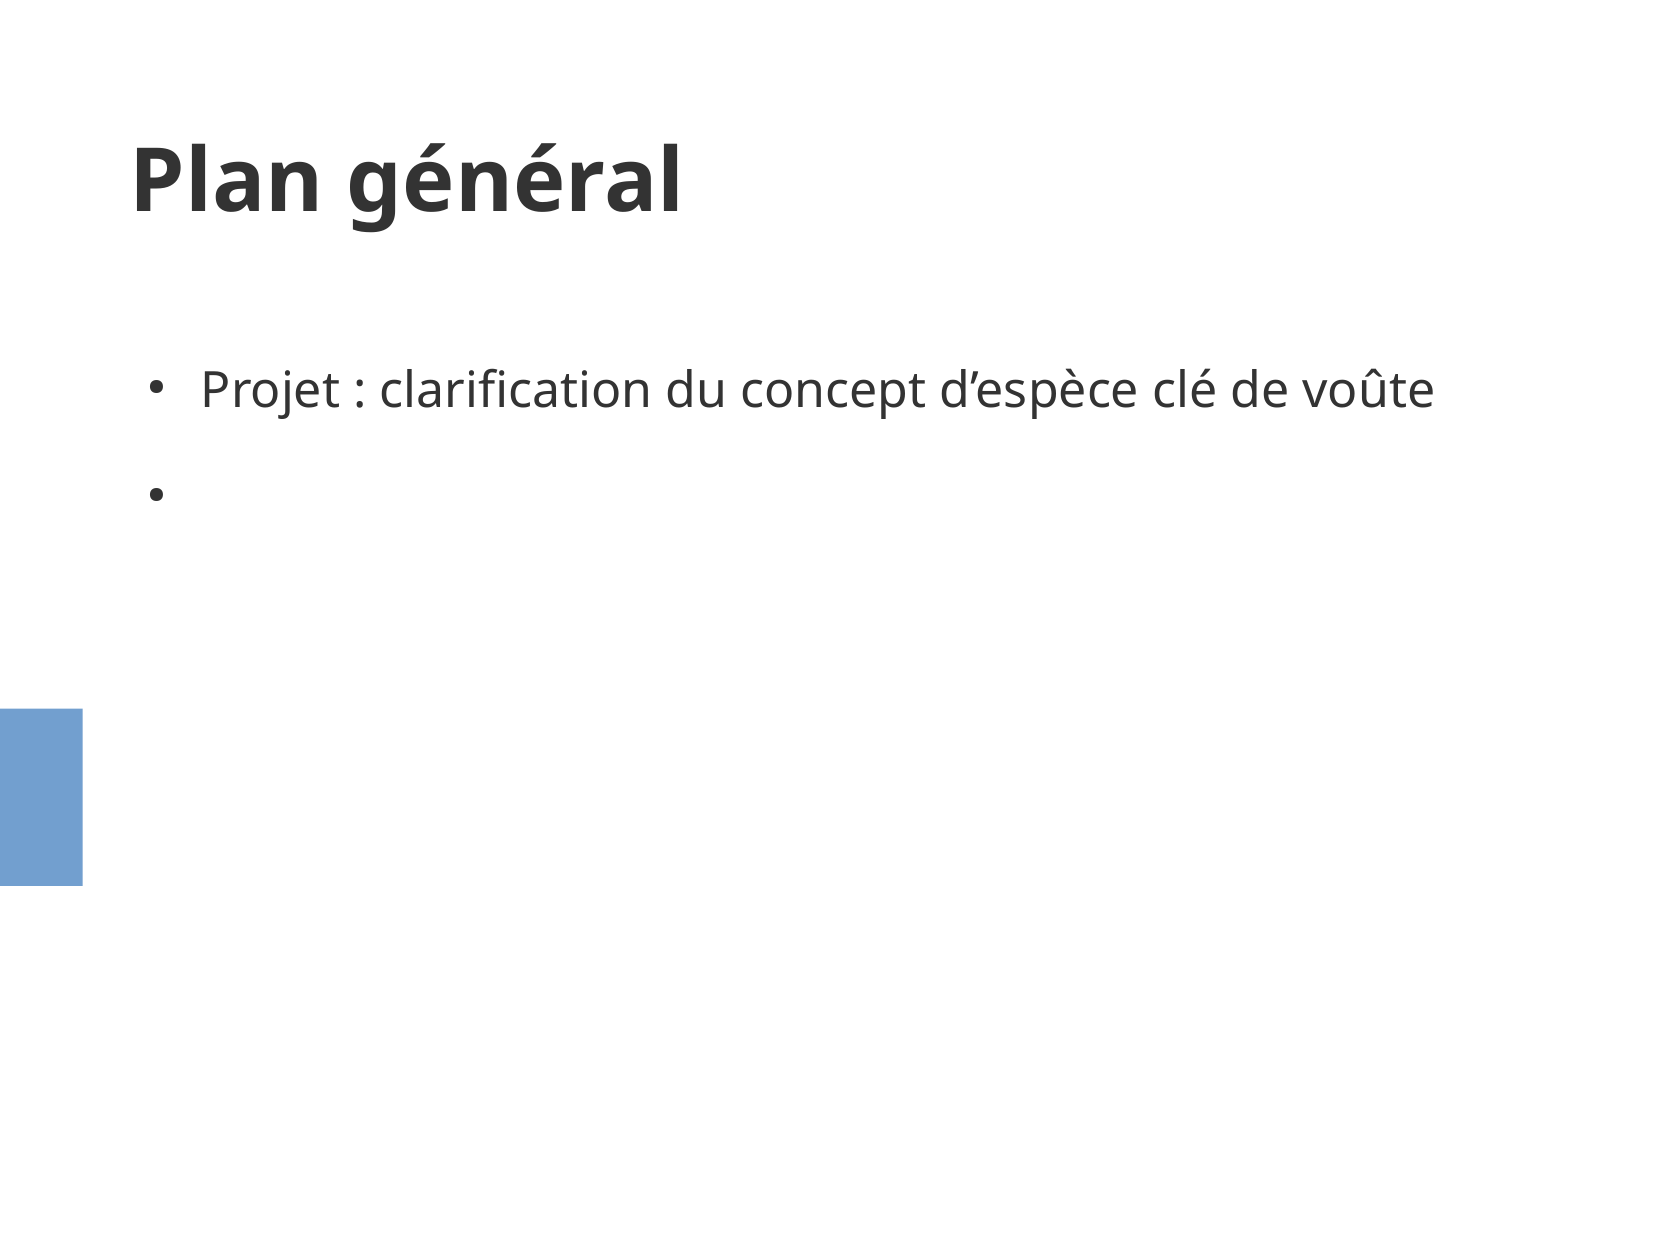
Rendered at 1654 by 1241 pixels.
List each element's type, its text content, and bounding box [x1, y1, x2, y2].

list Projet : clarification du concept d’espèce clé de voûte [129, 354, 1536, 1074]
title Plan général [129, 59, 1536, 296]
